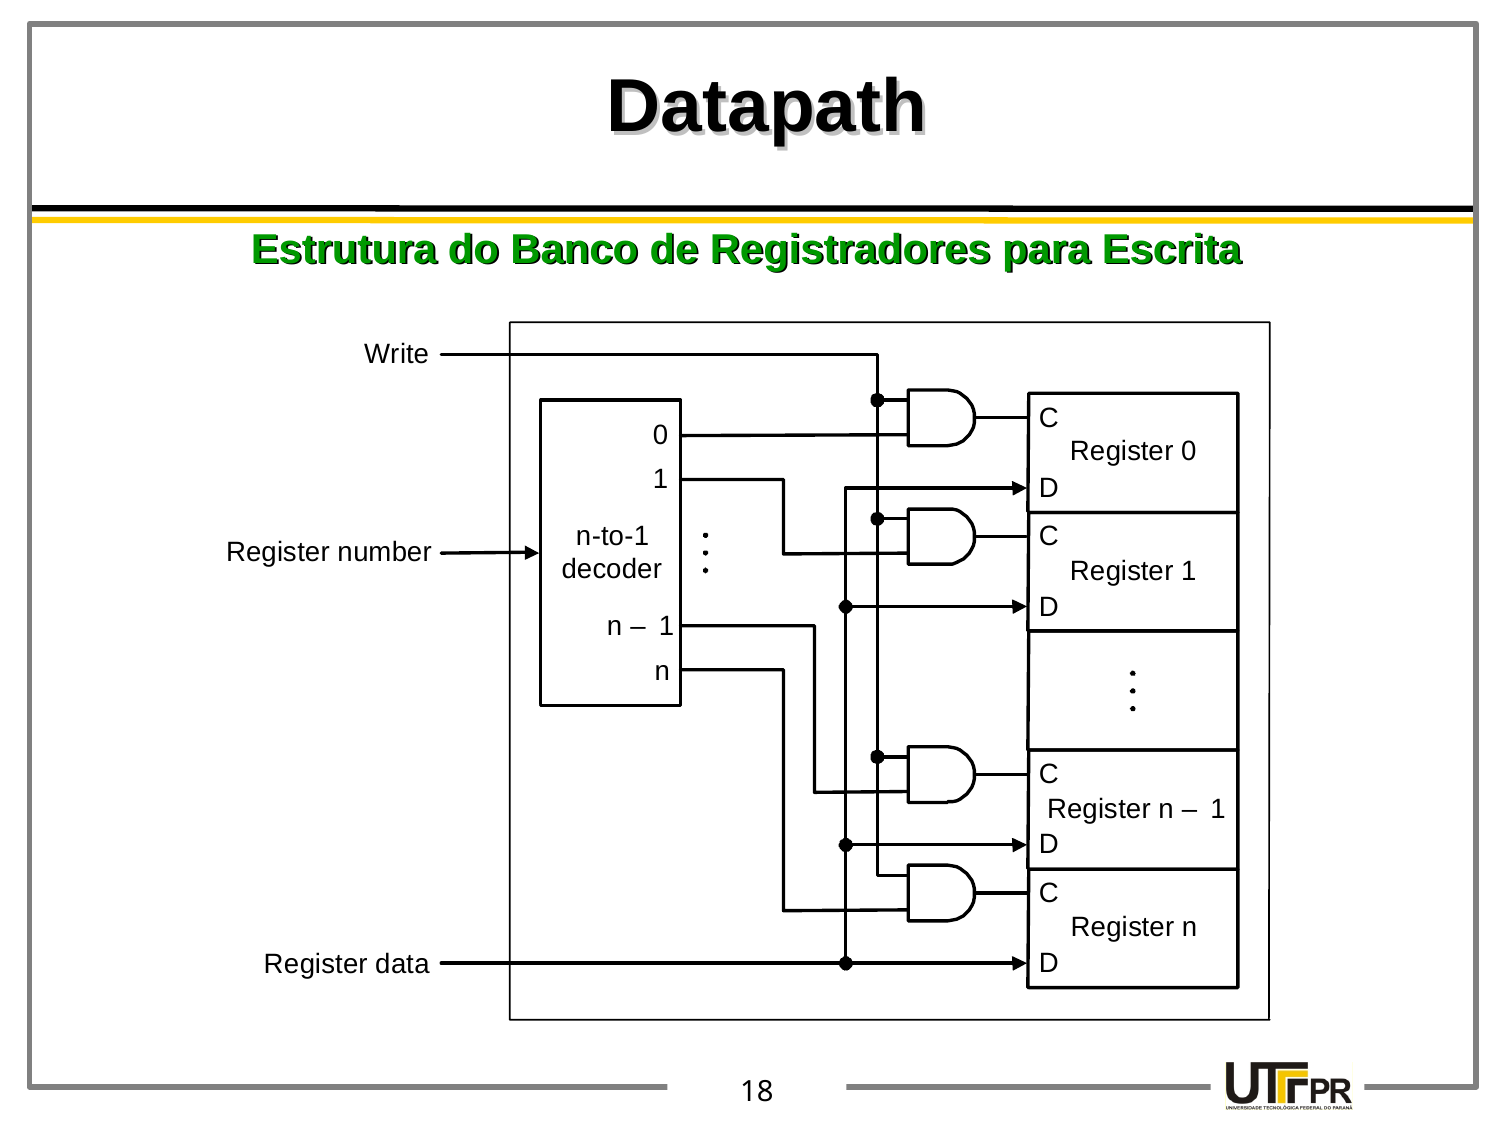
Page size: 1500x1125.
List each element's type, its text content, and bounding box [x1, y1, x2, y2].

text_box [225, 318, 1275, 1028]
list Estrutura do Banco de Registradores para Escrita [53, 219, 1440, 1125]
title Datapath [29, 59, 1477, 207]
